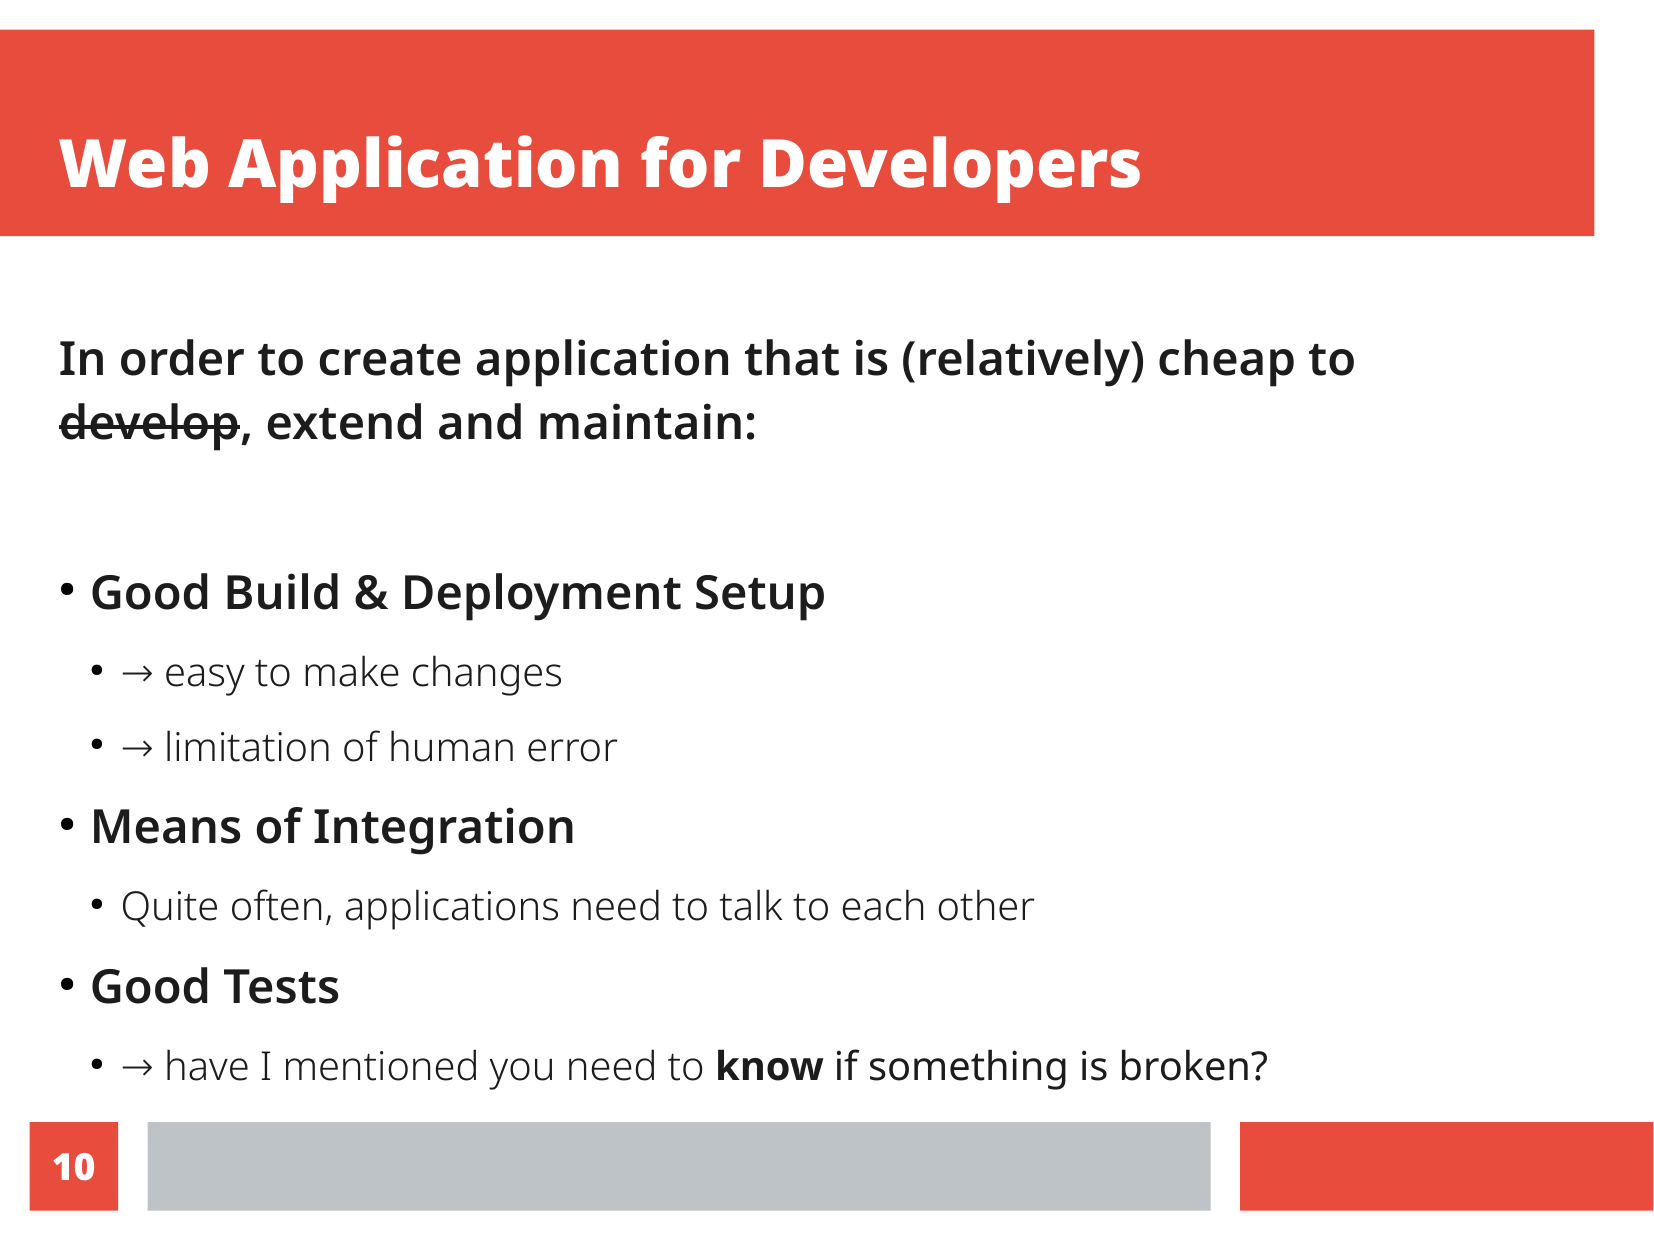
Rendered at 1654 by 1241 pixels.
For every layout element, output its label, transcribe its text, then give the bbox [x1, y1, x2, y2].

list In order to create application that is (relatively) cheap to develop, extend and maintain: Good Build & Deployment Setup → easy to make changes → limitation of human error Means of Integration Quite often, applications need to talk to each other Good Tests → have I mentioned you need to know if something is broken? [59, 324, 1565, 1093]
title Web Application for Developers [59, 59, 1595, 207]
